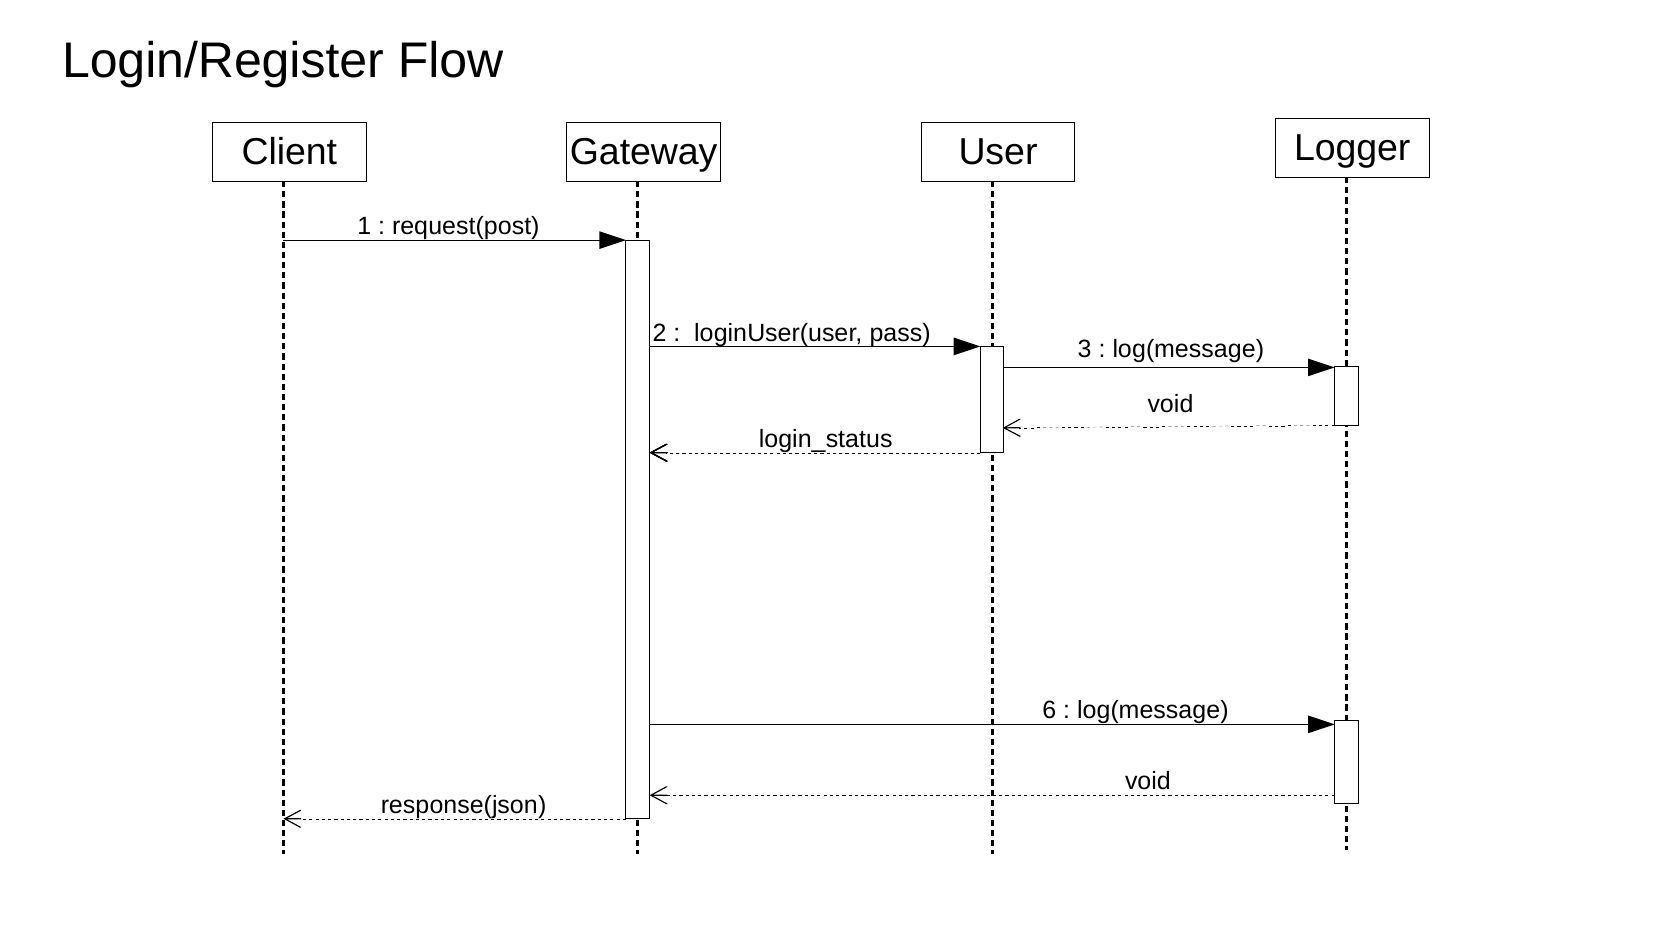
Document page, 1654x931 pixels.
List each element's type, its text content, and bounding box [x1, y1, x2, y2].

text_box 2 : loginUser(user, pass) [637, 311, 1004, 354]
text_box 1 : request(post) [342, 204, 567, 248]
text_box [625, 240, 650, 819]
text_box [1334, 366, 1359, 426]
text_box 6 : log(message) [1027, 688, 1252, 724]
text_box Logger [1275, 118, 1430, 178]
text_box login_status [744, 417, 910, 461]
text_box [980, 354, 1004, 453]
text_box [1334, 720, 1359, 804]
text_box 3 : log(message) [1062, 327, 1288, 367]
text_box User [921, 122, 1075, 182]
text_box response(json) [366, 783, 567, 827]
text_box Gateway [566, 122, 721, 182]
text_box Login/Register Flow [47, 24, 1607, 96]
text_box Client [212, 122, 367, 182]
text_box void [1132, 382, 1216, 426]
text_box void [1110, 759, 1193, 803]
text_box 6 : log(message) [1027, 725, 1252, 732]
